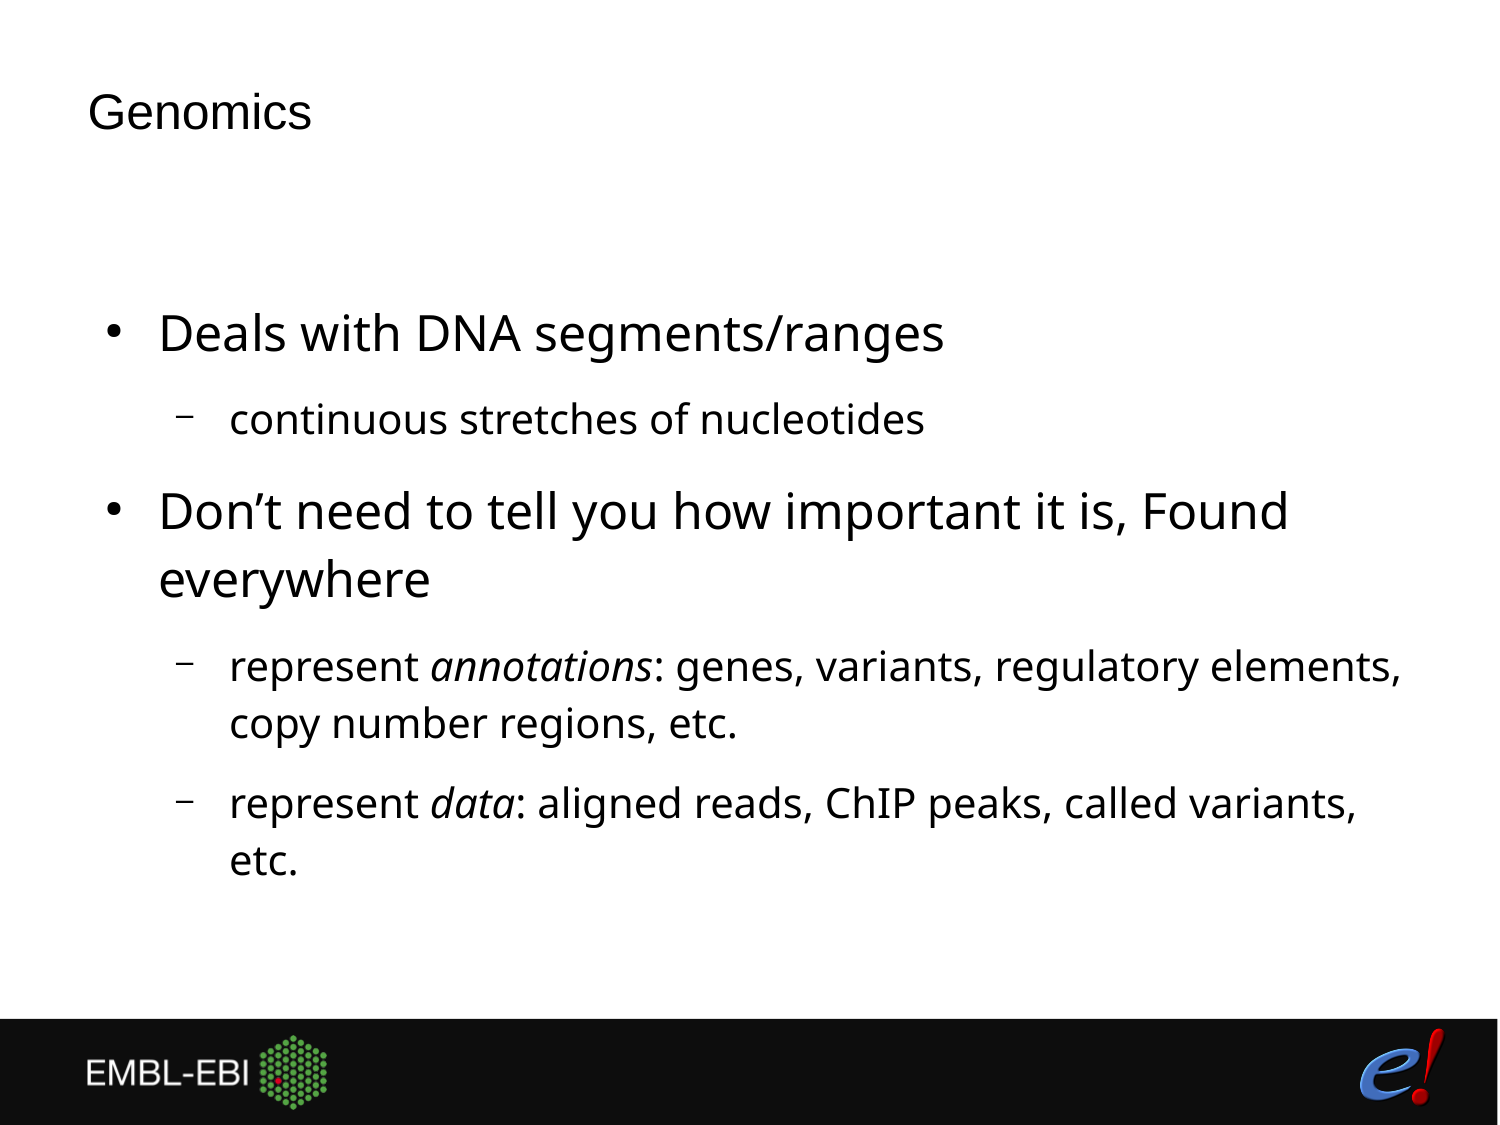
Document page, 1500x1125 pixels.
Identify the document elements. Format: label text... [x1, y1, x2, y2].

picture [1357, 1026, 1448, 1112]
picture [87, 1035, 327, 1110]
title Genomics [87, 50, 1425, 175]
list Deals with DNA segments/ranges continuous stretches of nucleotides Don’t need to tell you how important it is, Found everywhere represent annotations: genes, variants, regulatory elements, copy number regions, etc. represent data: aligned reads, ChIP peaks, called variants, etc. [87, 200, 1425, 914]
